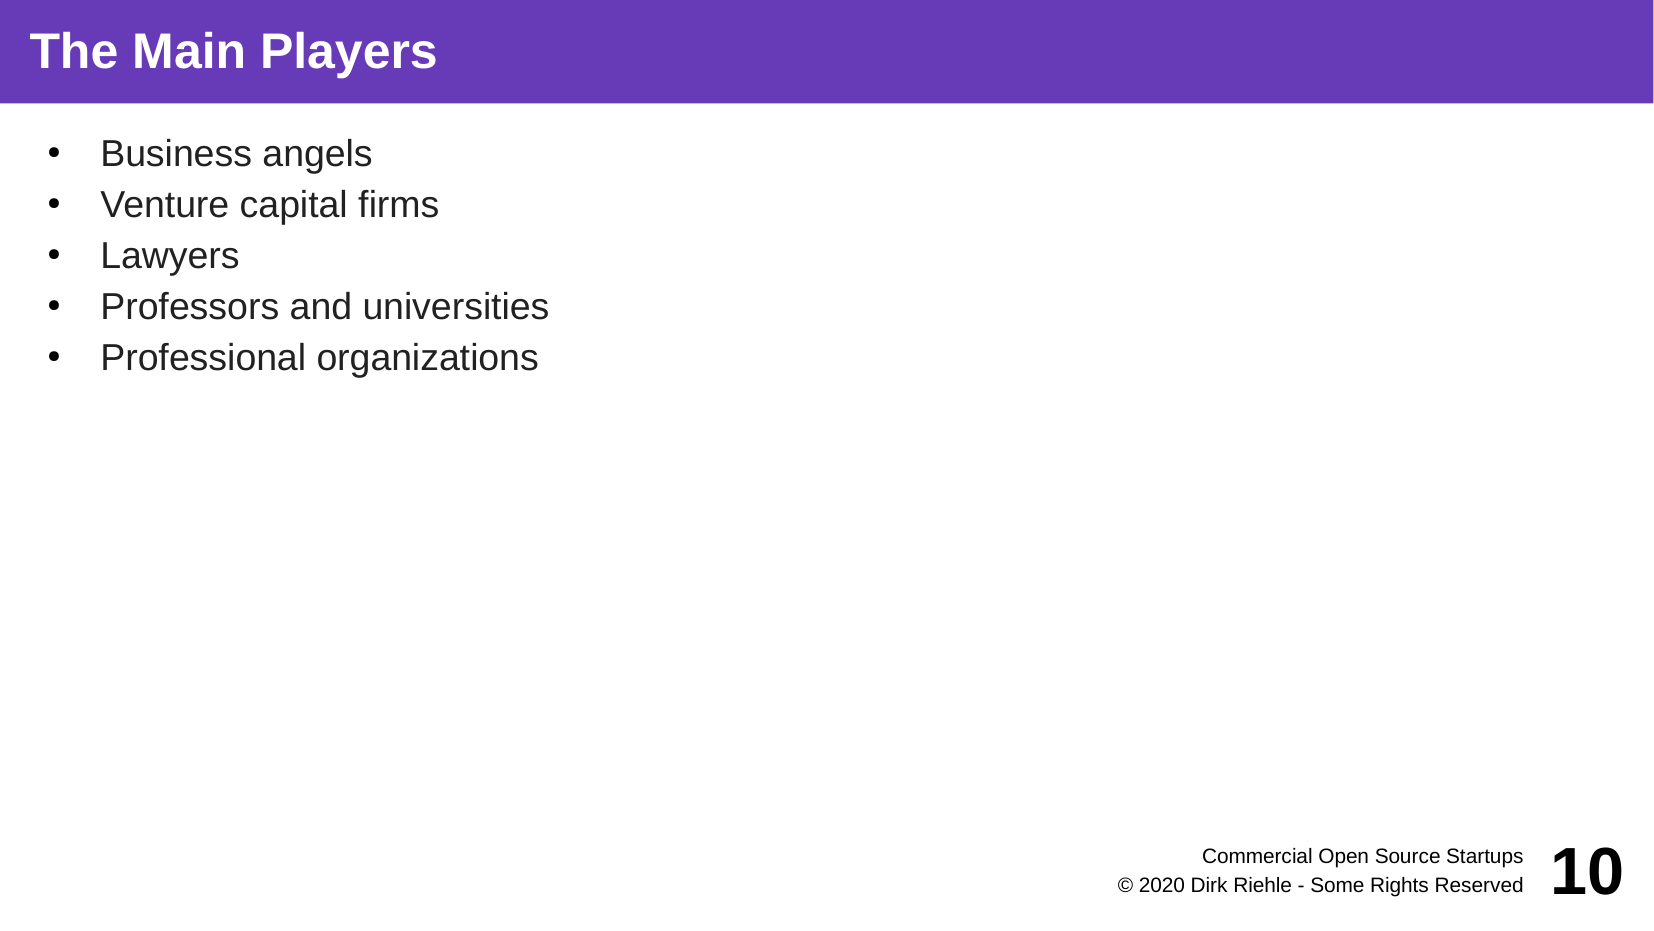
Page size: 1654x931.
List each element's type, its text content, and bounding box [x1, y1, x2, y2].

list Business angels Venture capital firms Lawyers Professors and universities Professional organizations [29, 132, 1625, 813]
title The Main Players [0, 0, 1654, 104]
